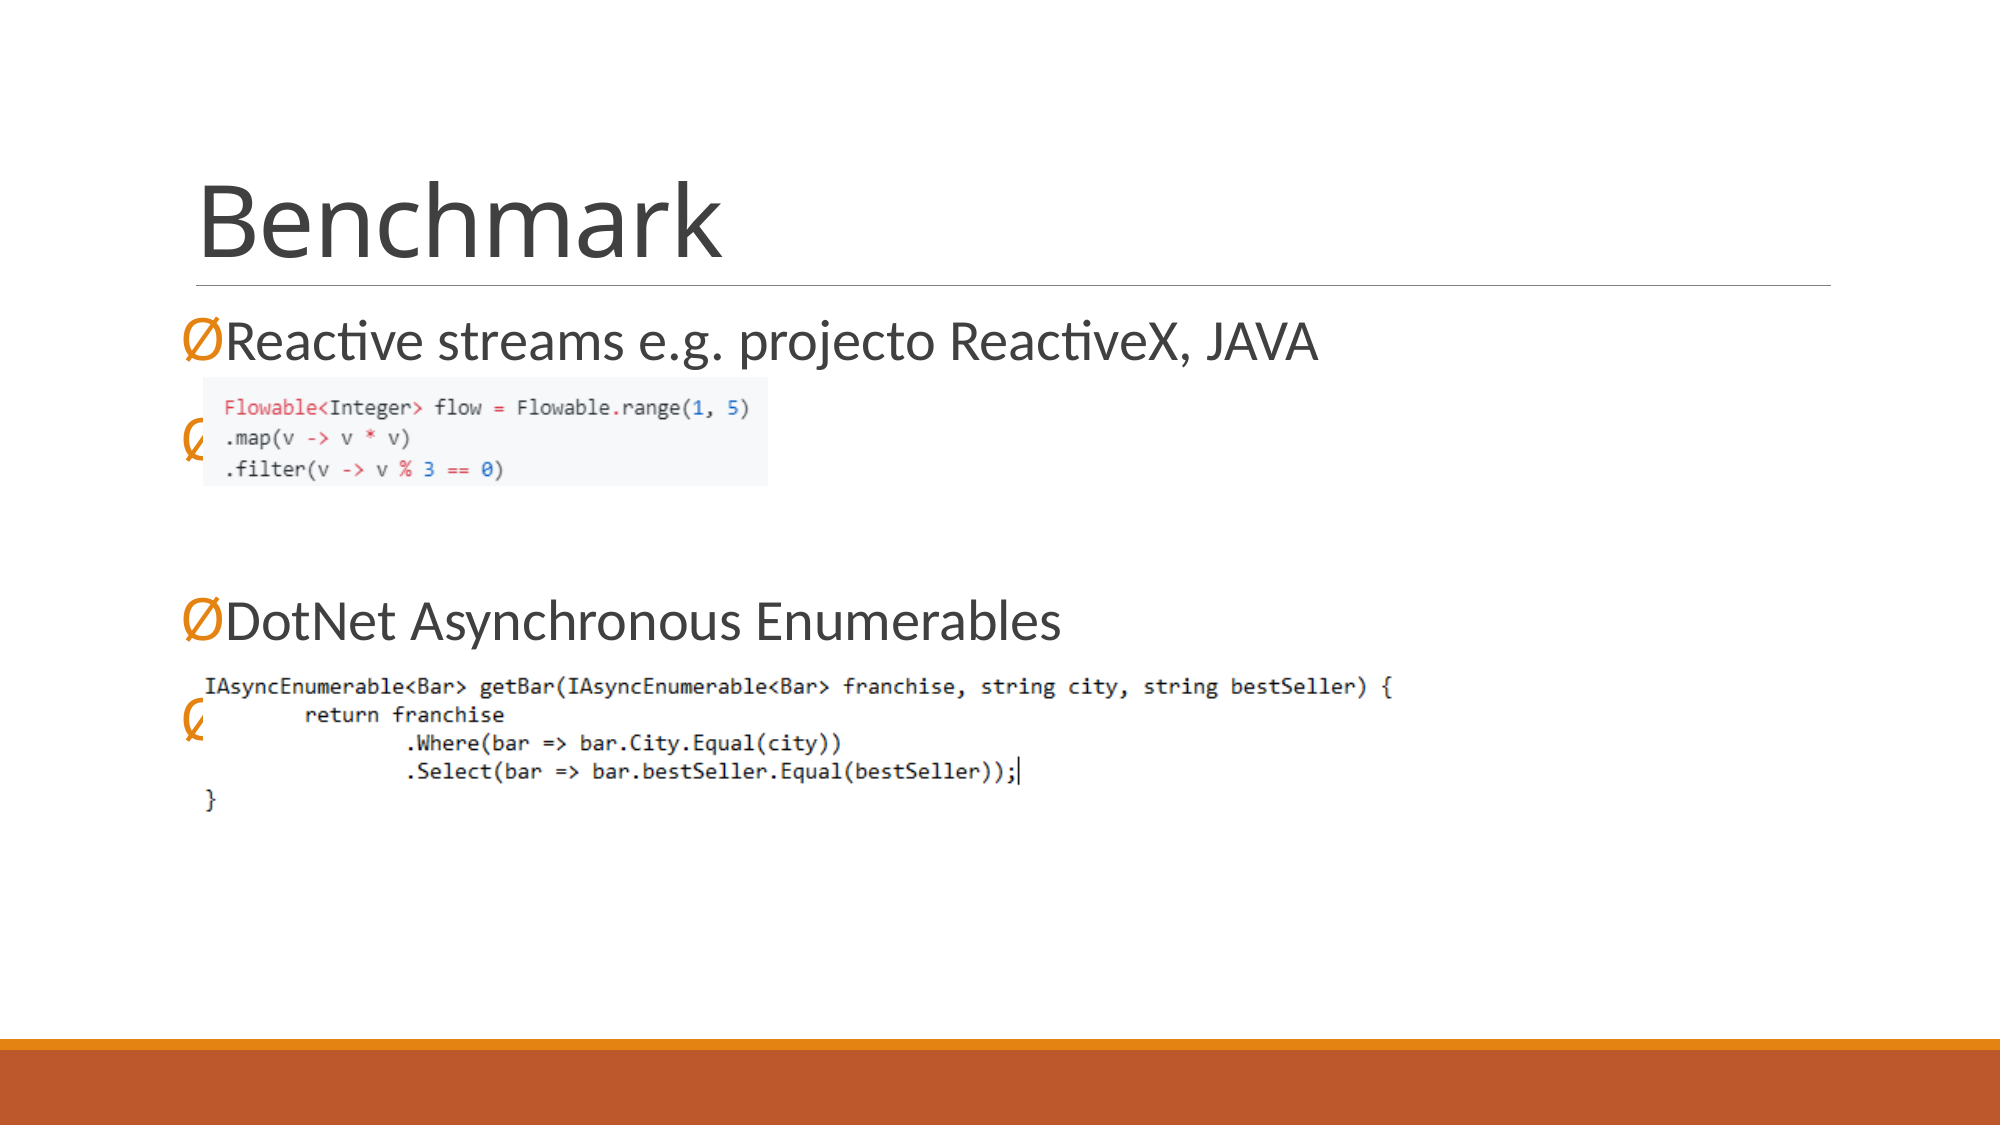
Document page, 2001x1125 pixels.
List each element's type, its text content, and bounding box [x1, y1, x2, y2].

picture [203, 377, 768, 486]
list Reactive streams e.g. projecto ReactiveX, JAVA DotNet Asynchronous Enumerables [180, 302, 1831, 963]
title Benchmark [180, 47, 1831, 286]
picture [203, 673, 1403, 849]
